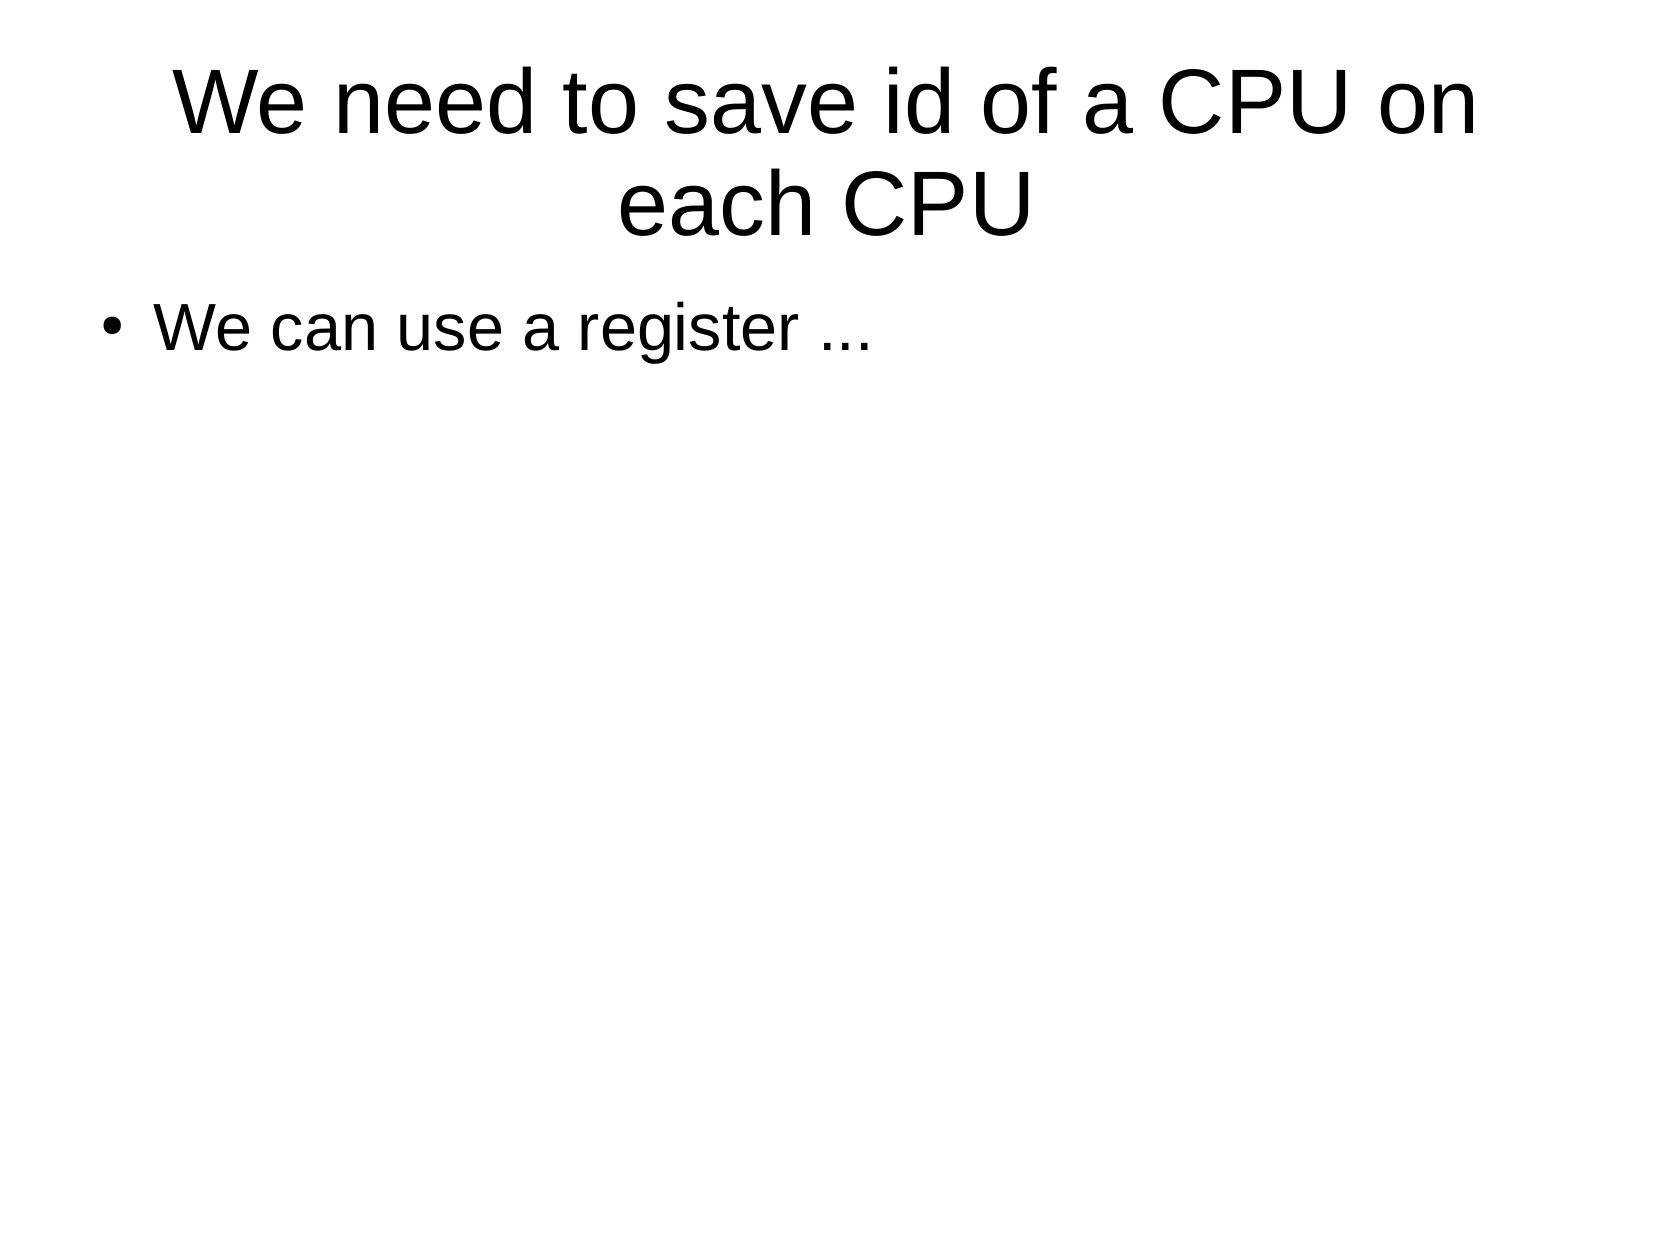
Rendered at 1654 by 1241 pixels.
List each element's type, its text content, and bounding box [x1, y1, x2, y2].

list We can use a register ... [82, 290, 1571, 1010]
title We need to save id of a CPU on each CPU [82, 49, 1571, 257]
